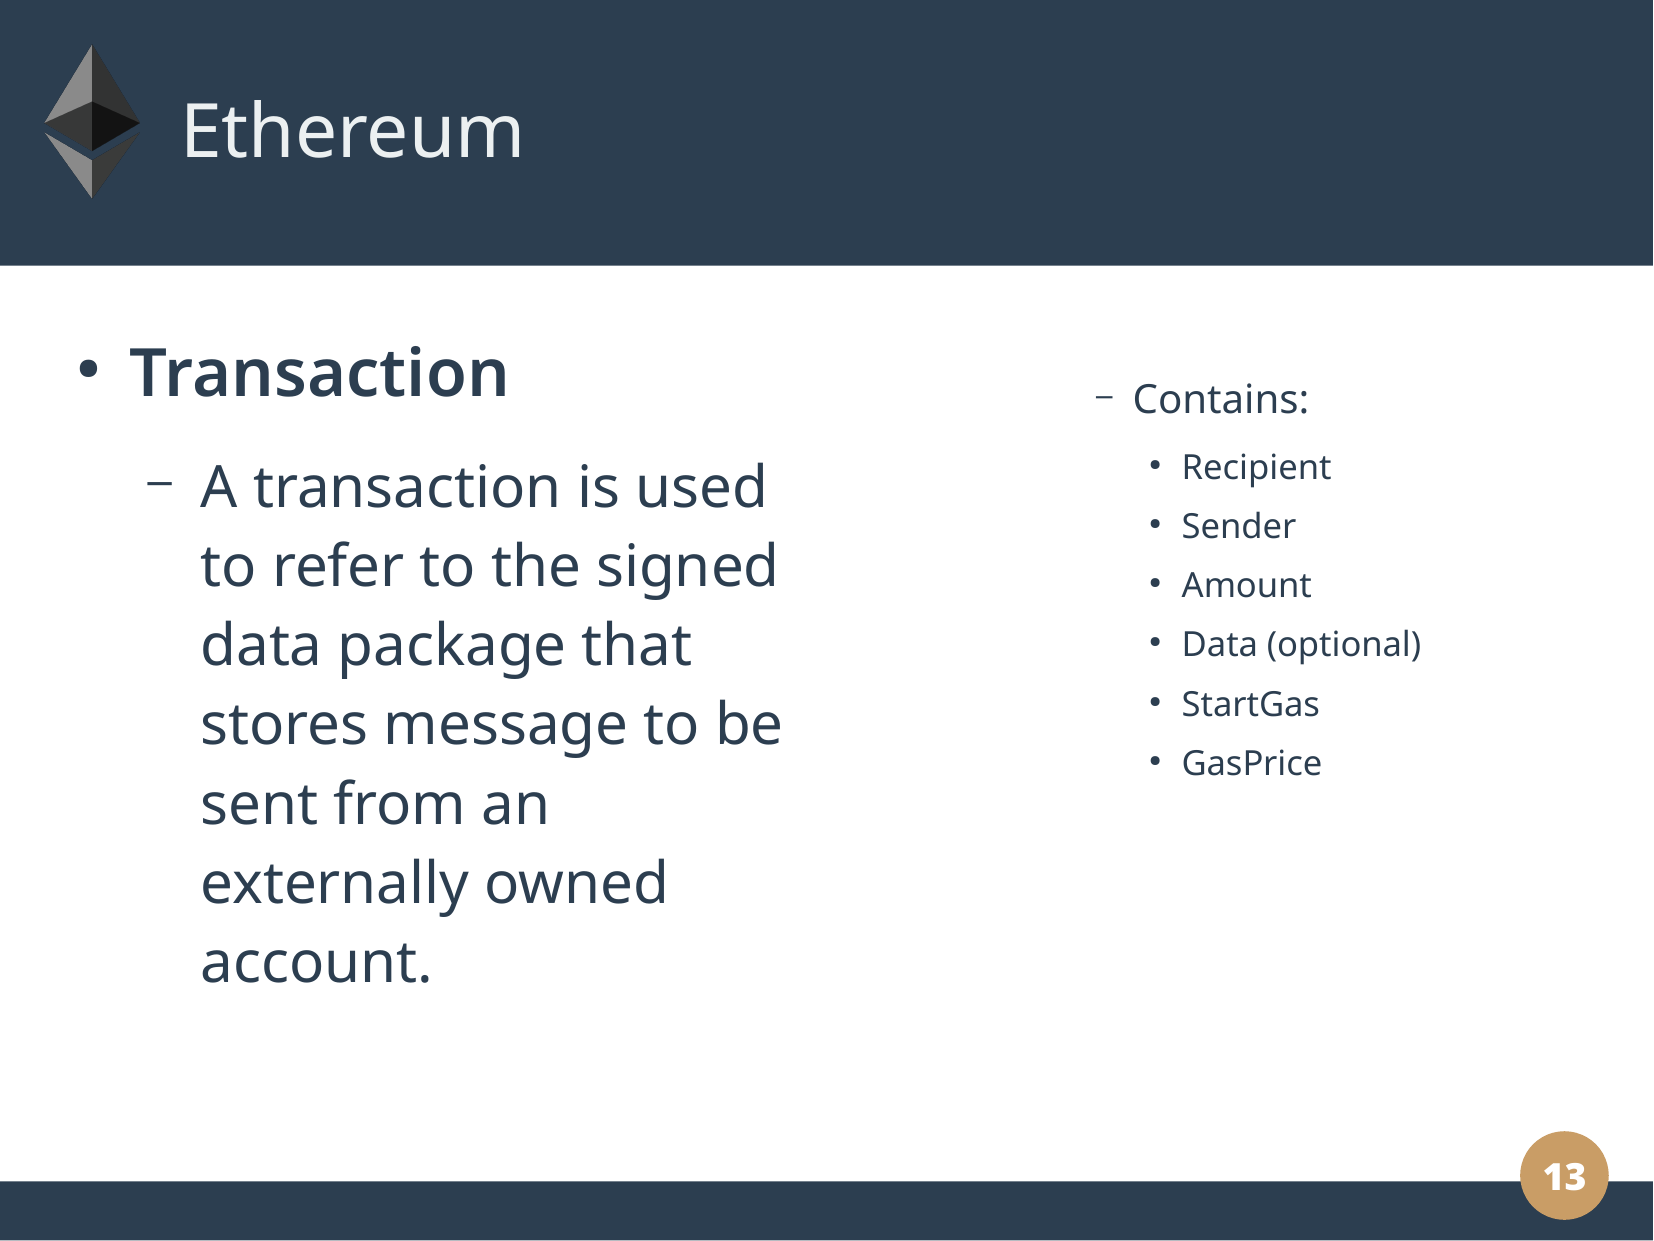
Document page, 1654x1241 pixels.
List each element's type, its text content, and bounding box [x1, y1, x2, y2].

list Contains: Recipient Sender Amount Data (optional) StartGas GasPrice [1035, 300, 1505, 792]
list Transaction A transaction is used to refer to the signed data package that stores message to be sent from an externally owned account. [58, 324, 808, 1152]
title Ethereum [179, 49, 1594, 207]
picture [44, 44, 140, 199]
